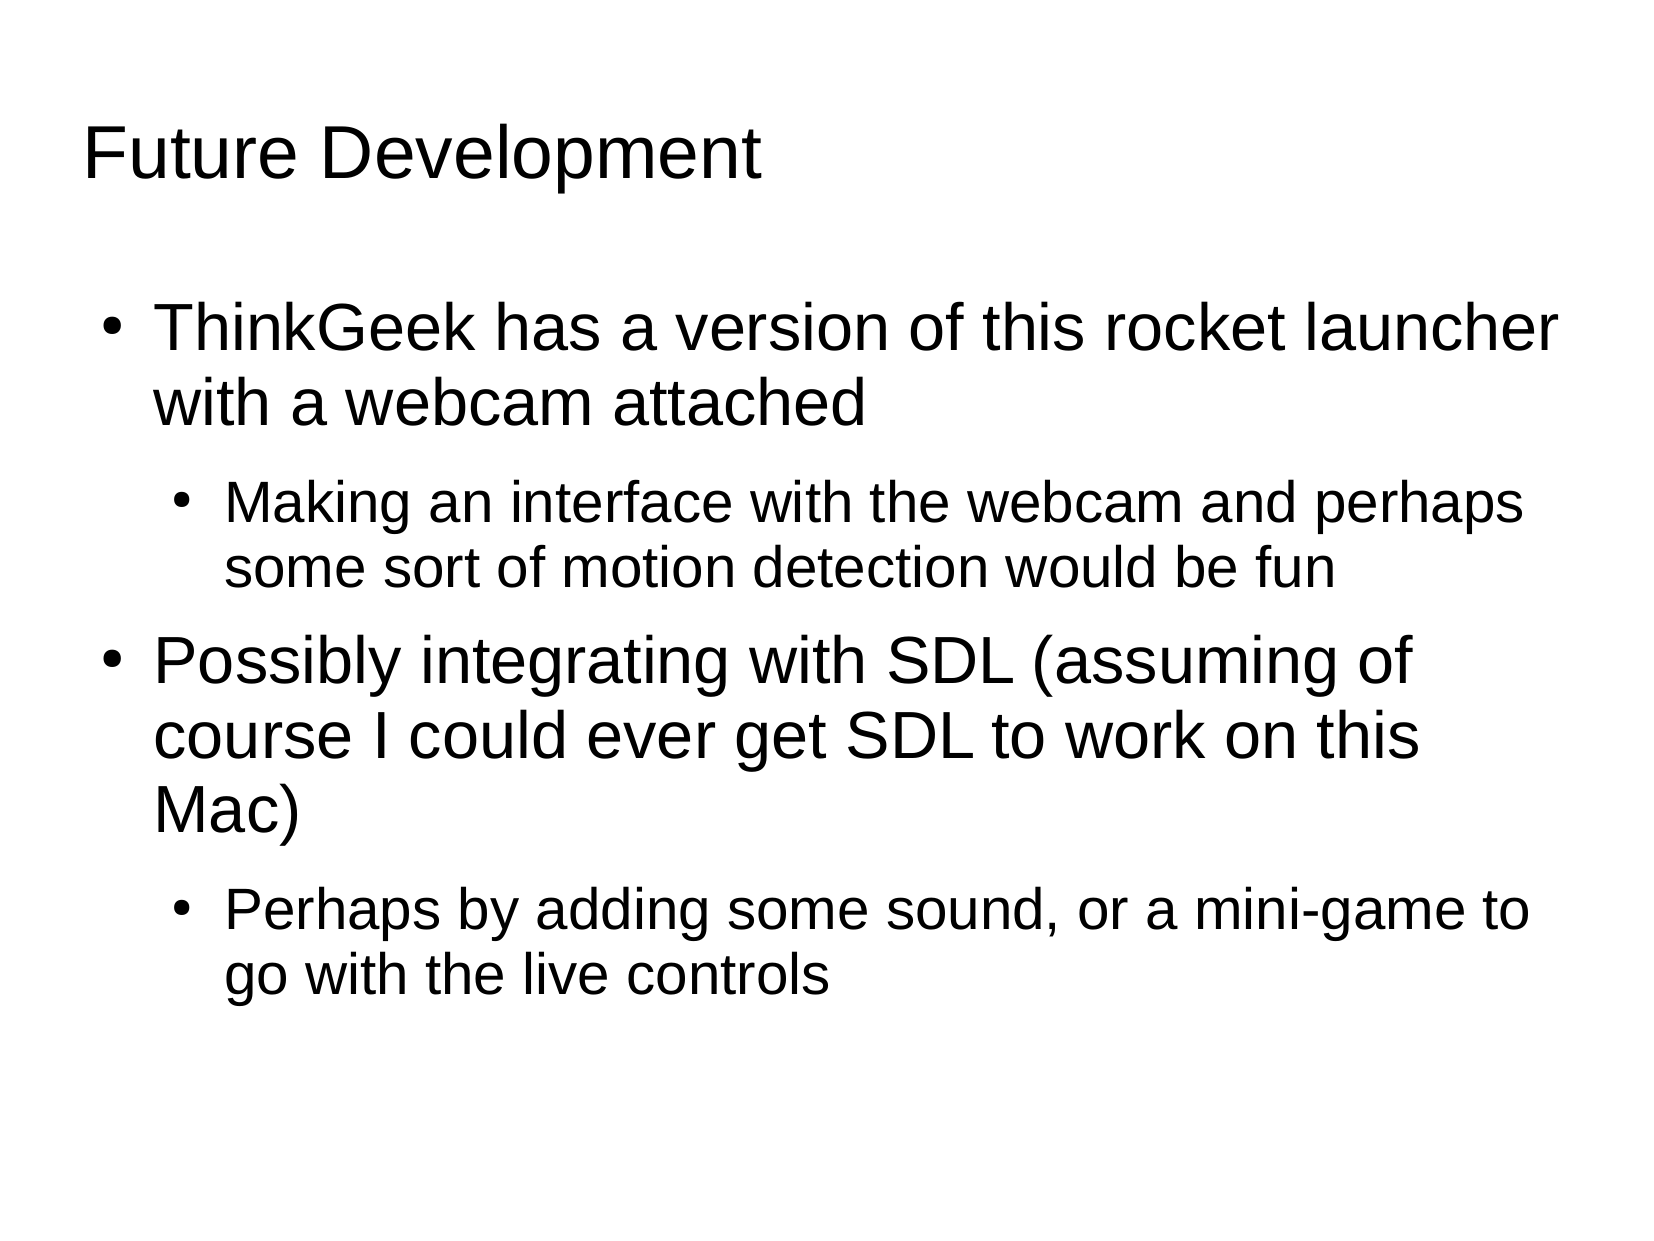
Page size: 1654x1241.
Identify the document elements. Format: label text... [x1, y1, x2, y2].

title Future Development [82, 56, 1571, 250]
list ThinkGeek has a version of this rocket launcher with a webcam attached Making an interface with the webcam and perhaps some sort of motion detection would be fun Possibly integrating with SDL (assuming of course I could ever get SDL to work on this Mac) Perhaps by adding some sound, or a mini-game to go with the live controls [82, 290, 1571, 1094]
